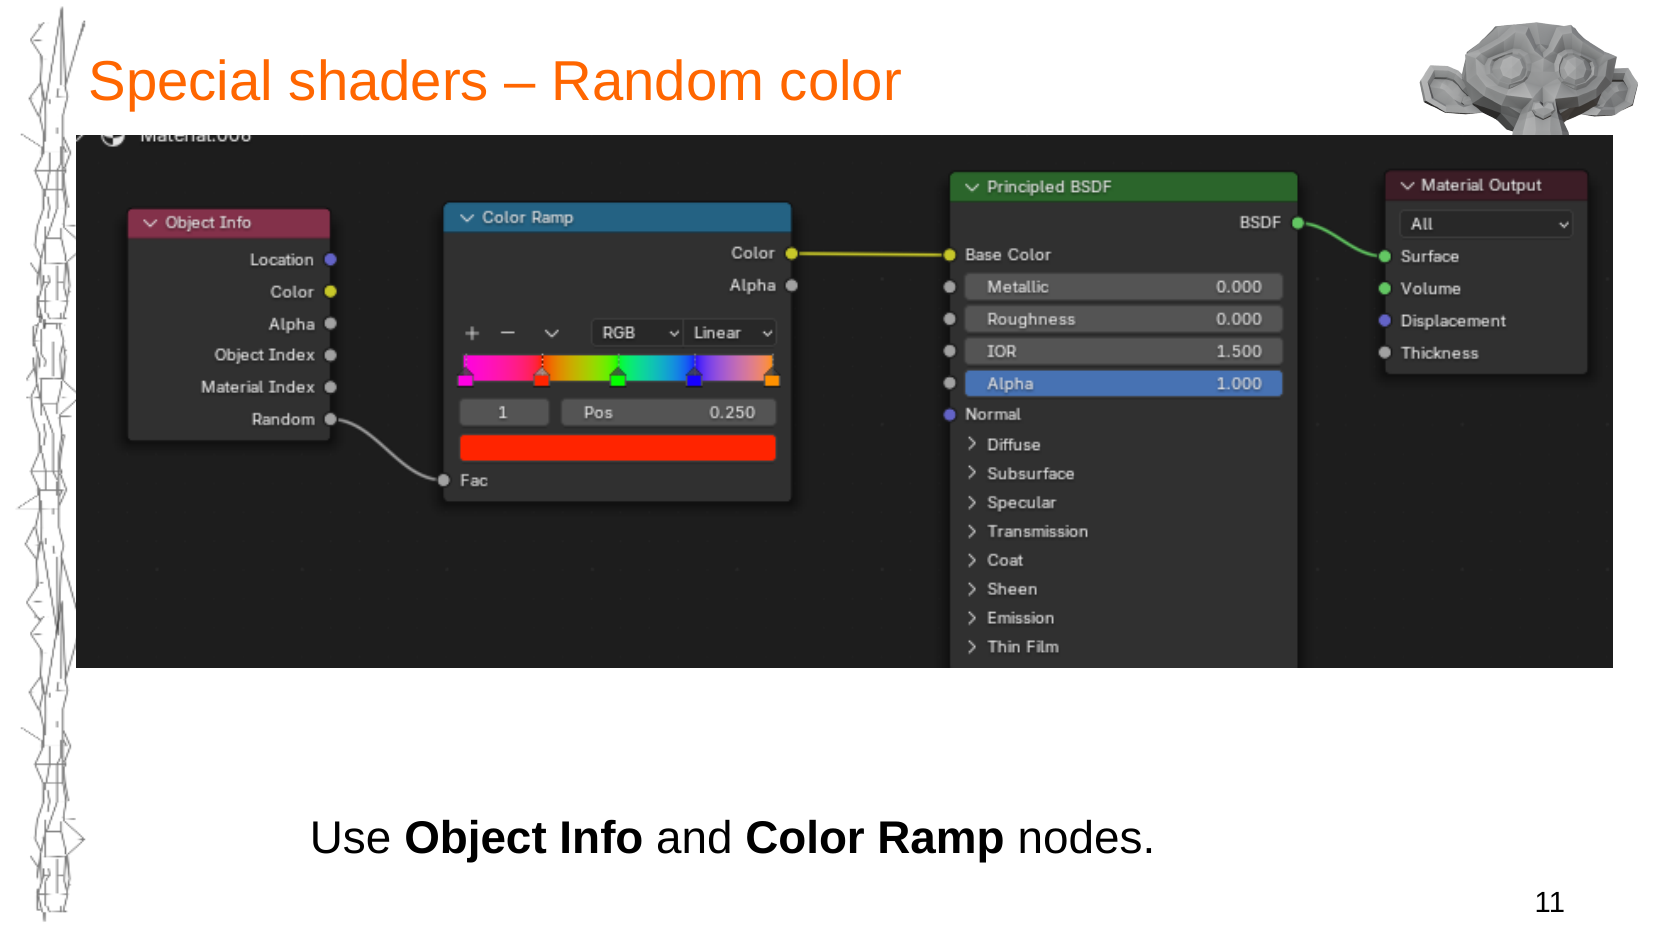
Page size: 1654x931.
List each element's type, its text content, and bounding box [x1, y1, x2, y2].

picture [76, 11, 1645, 668]
title Special shaders – Random color [88, 29, 1447, 133]
text_box Use Object Info and Color Ramp nodes. [295, 701, 1477, 857]
